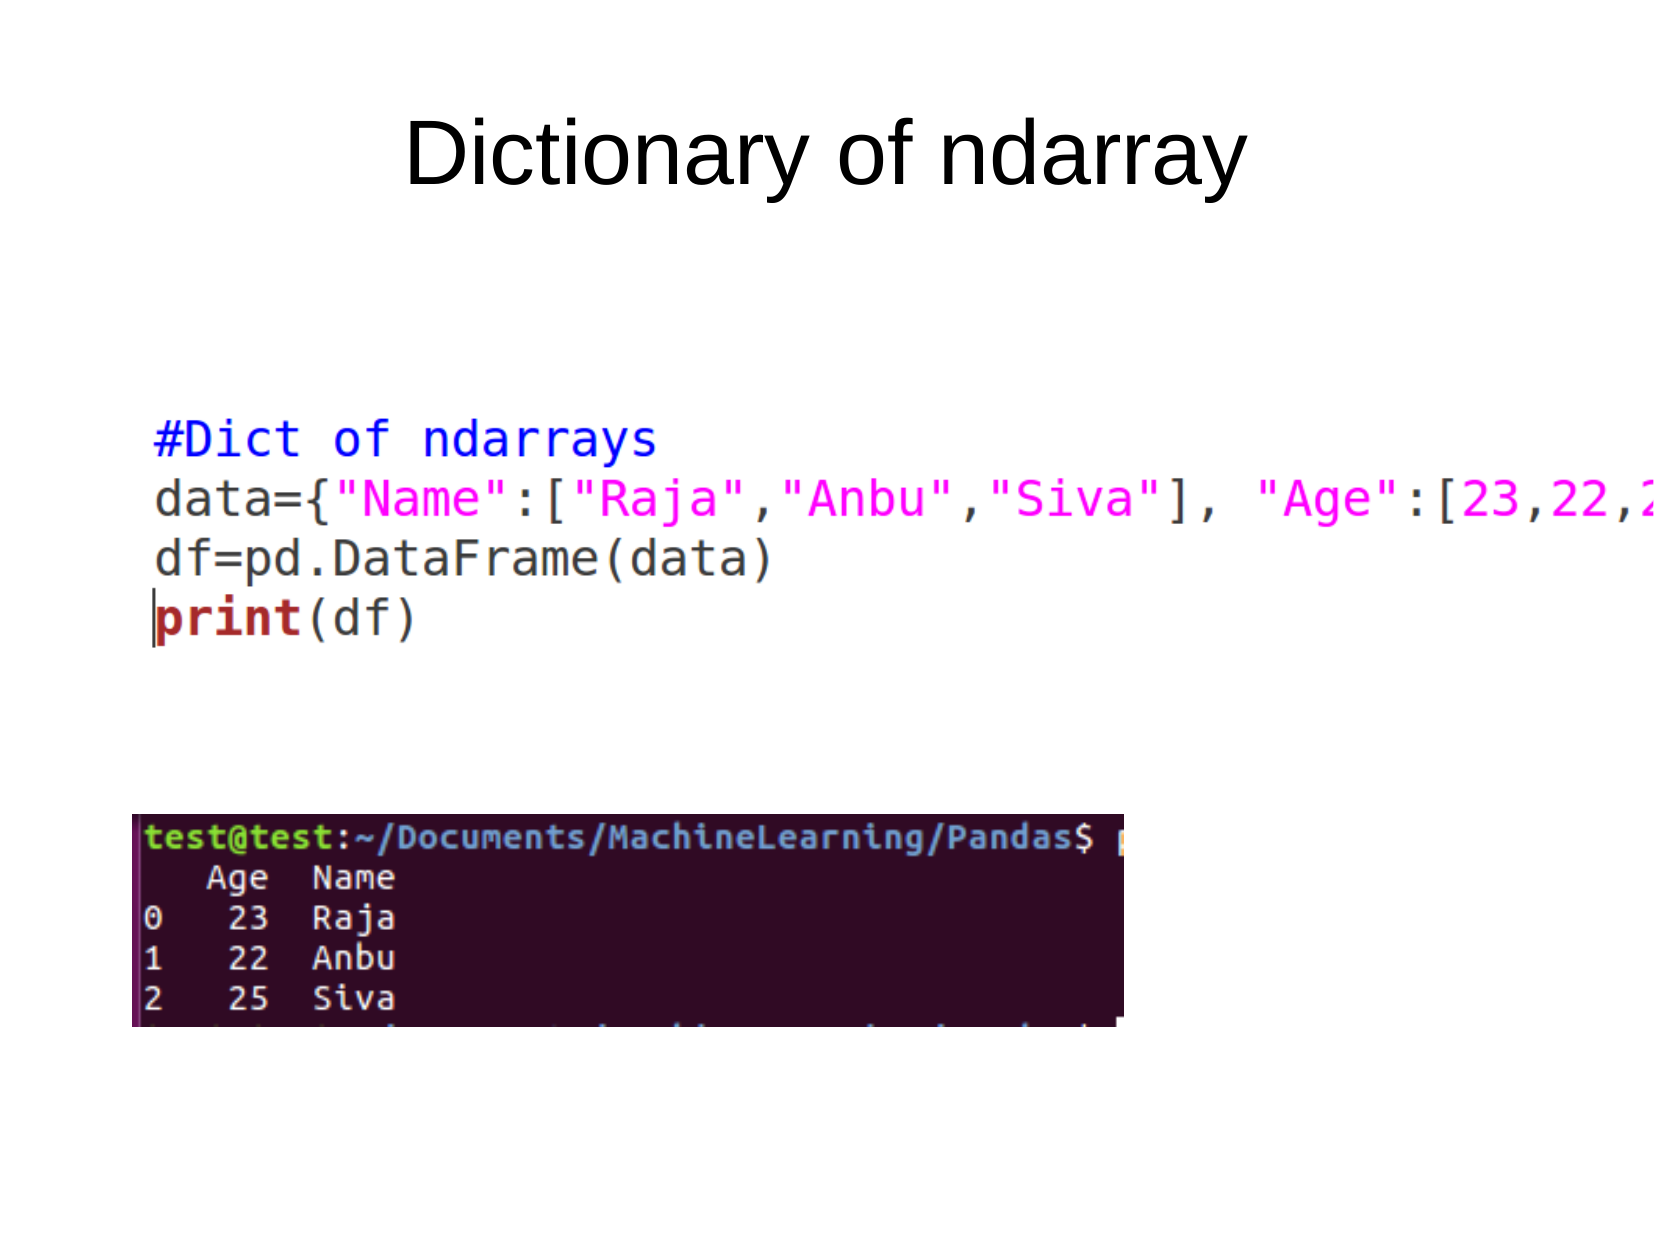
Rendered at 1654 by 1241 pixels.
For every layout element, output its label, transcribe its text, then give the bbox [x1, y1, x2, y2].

title Dictionary of ndarray [82, 49, 1571, 257]
picture [132, 814, 1124, 1027]
picture [151, 397, 1654, 709]
